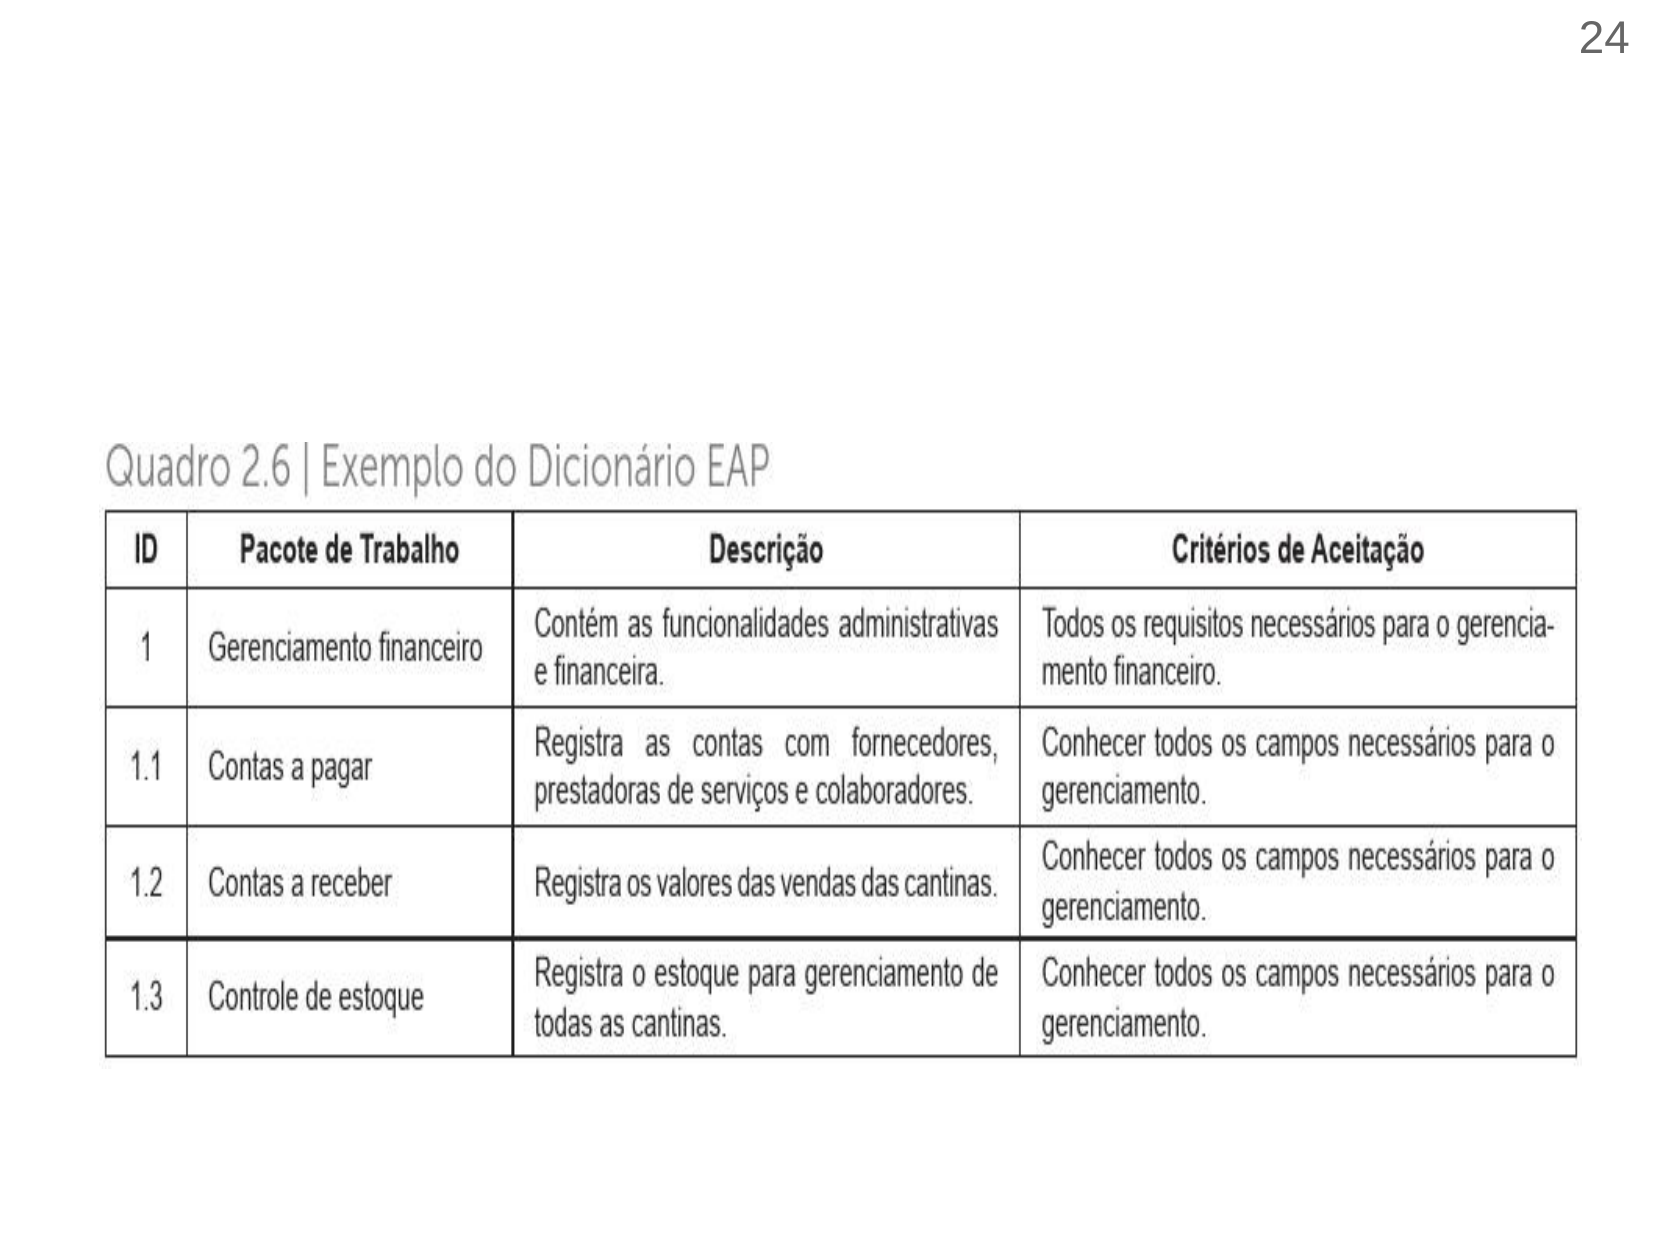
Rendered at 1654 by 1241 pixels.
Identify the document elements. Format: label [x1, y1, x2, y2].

picture [99, 442, 1582, 1069]
